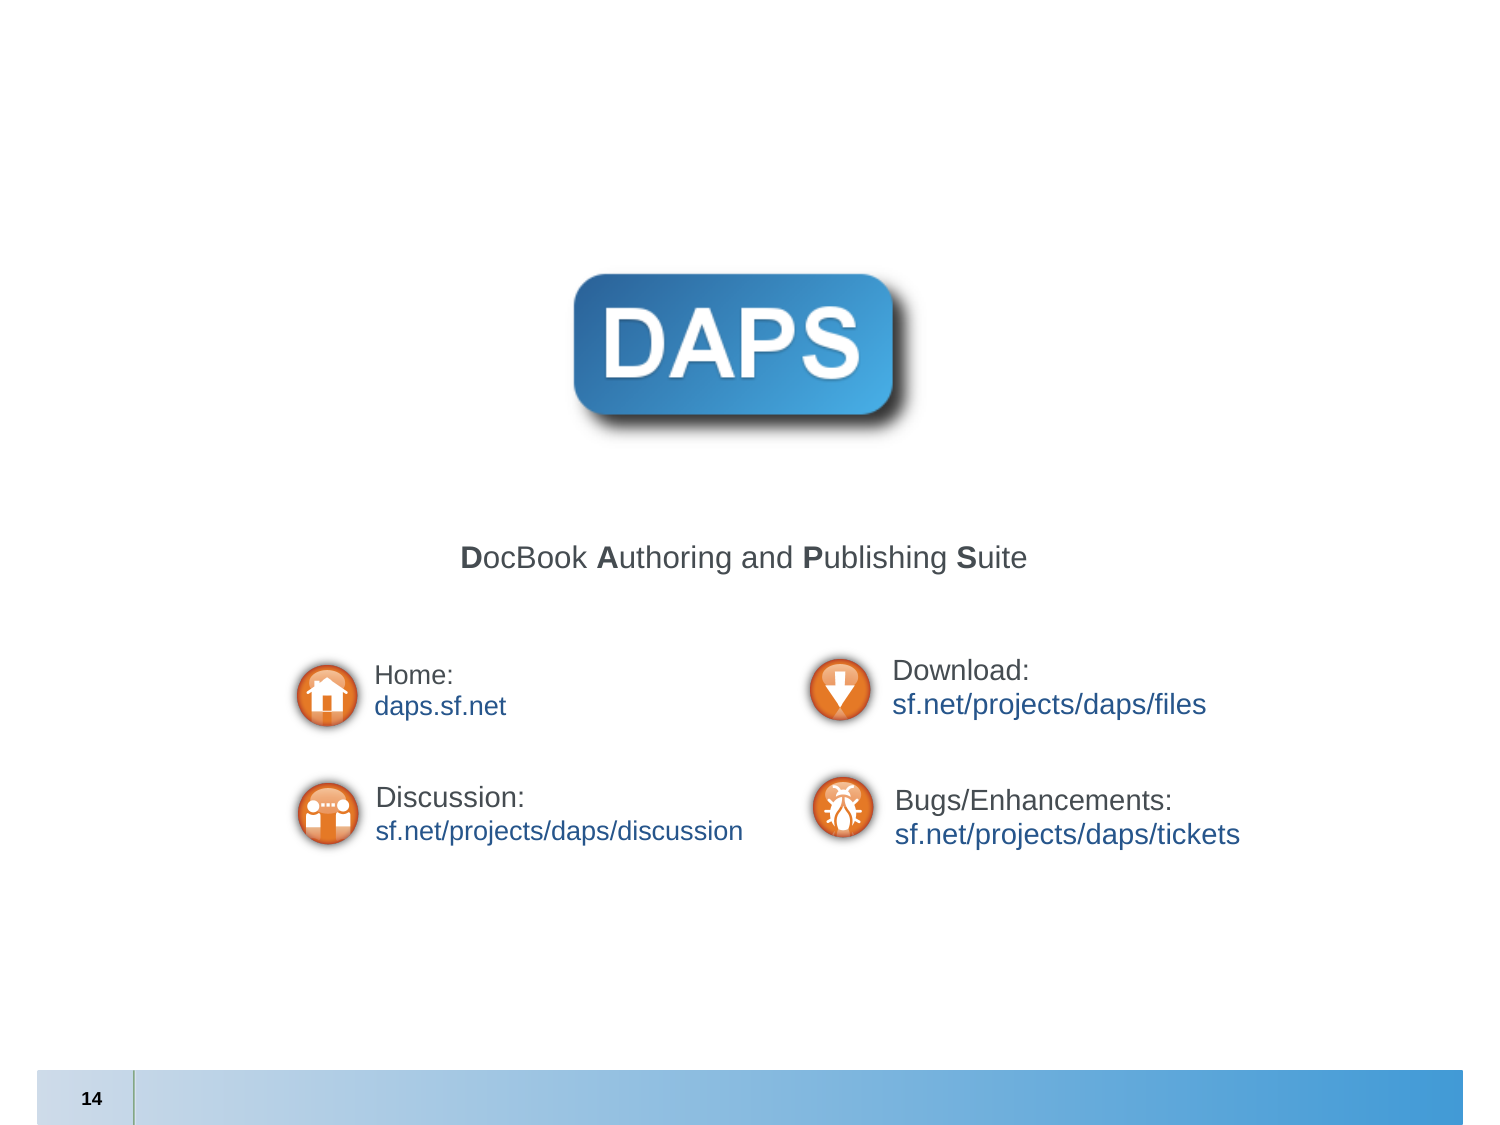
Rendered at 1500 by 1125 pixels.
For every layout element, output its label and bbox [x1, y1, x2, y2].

picture [563, 263, 930, 452]
picture [795, 644, 885, 735]
picture [282, 650, 372, 741]
picture [798, 762, 888, 852]
picture [283, 768, 373, 859]
